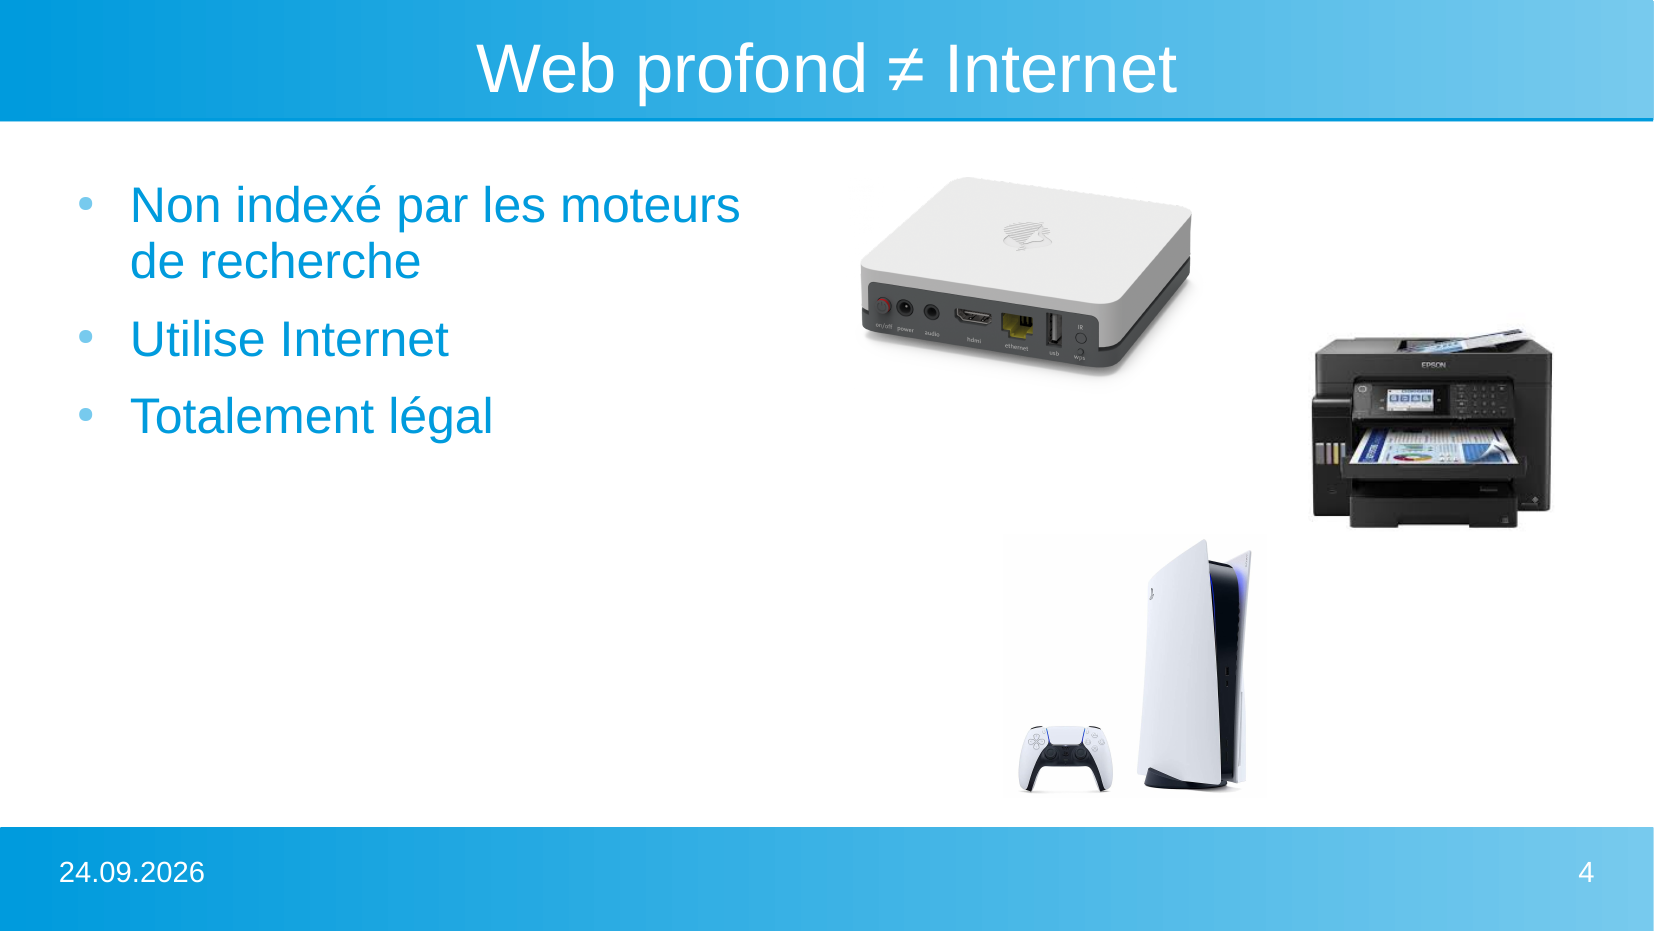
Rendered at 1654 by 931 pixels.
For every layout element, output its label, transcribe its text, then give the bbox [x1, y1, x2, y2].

title Web profond ≠ Internet [59, 29, 1595, 108]
picture [1003, 534, 1267, 798]
list Non indexé par les moteurs de recherche Utilise Internet Totalement légal [59, 177, 809, 768]
picture [845, 177, 1211, 399]
picture [1299, 295, 1565, 562]
